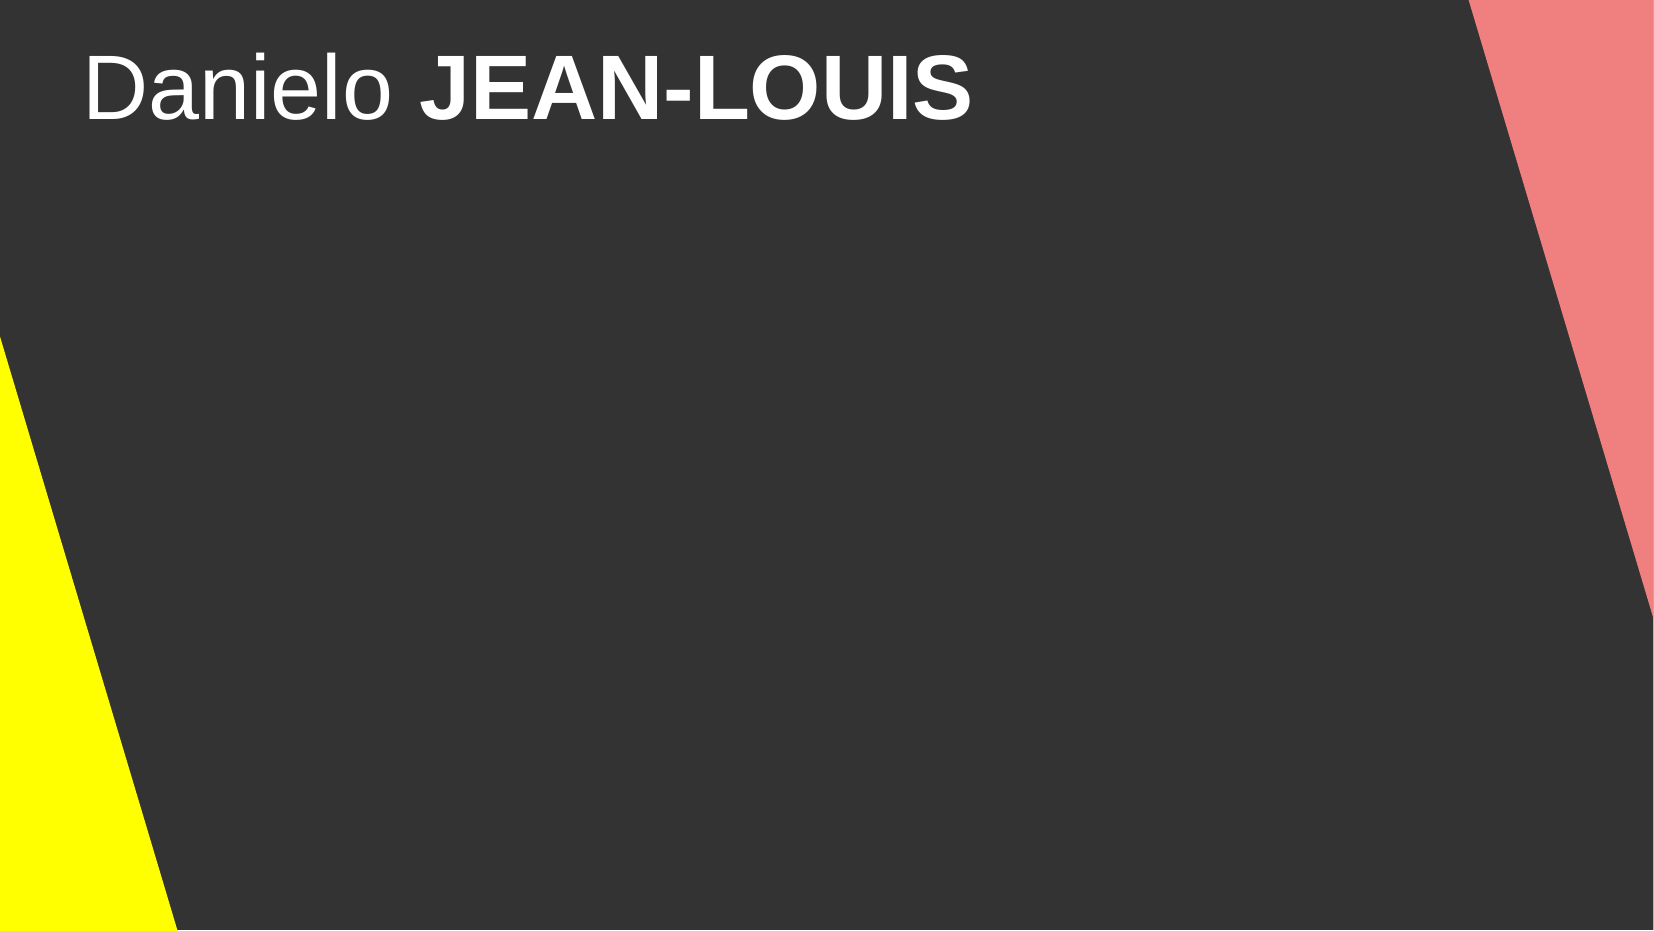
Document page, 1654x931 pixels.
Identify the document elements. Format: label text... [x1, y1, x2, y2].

subtitle Danielo JEAN-LOUIS [82, 36, 1571, 758]
text_box [1468, 0, 1654, 621]
text_box [0, 336, 178, 931]
